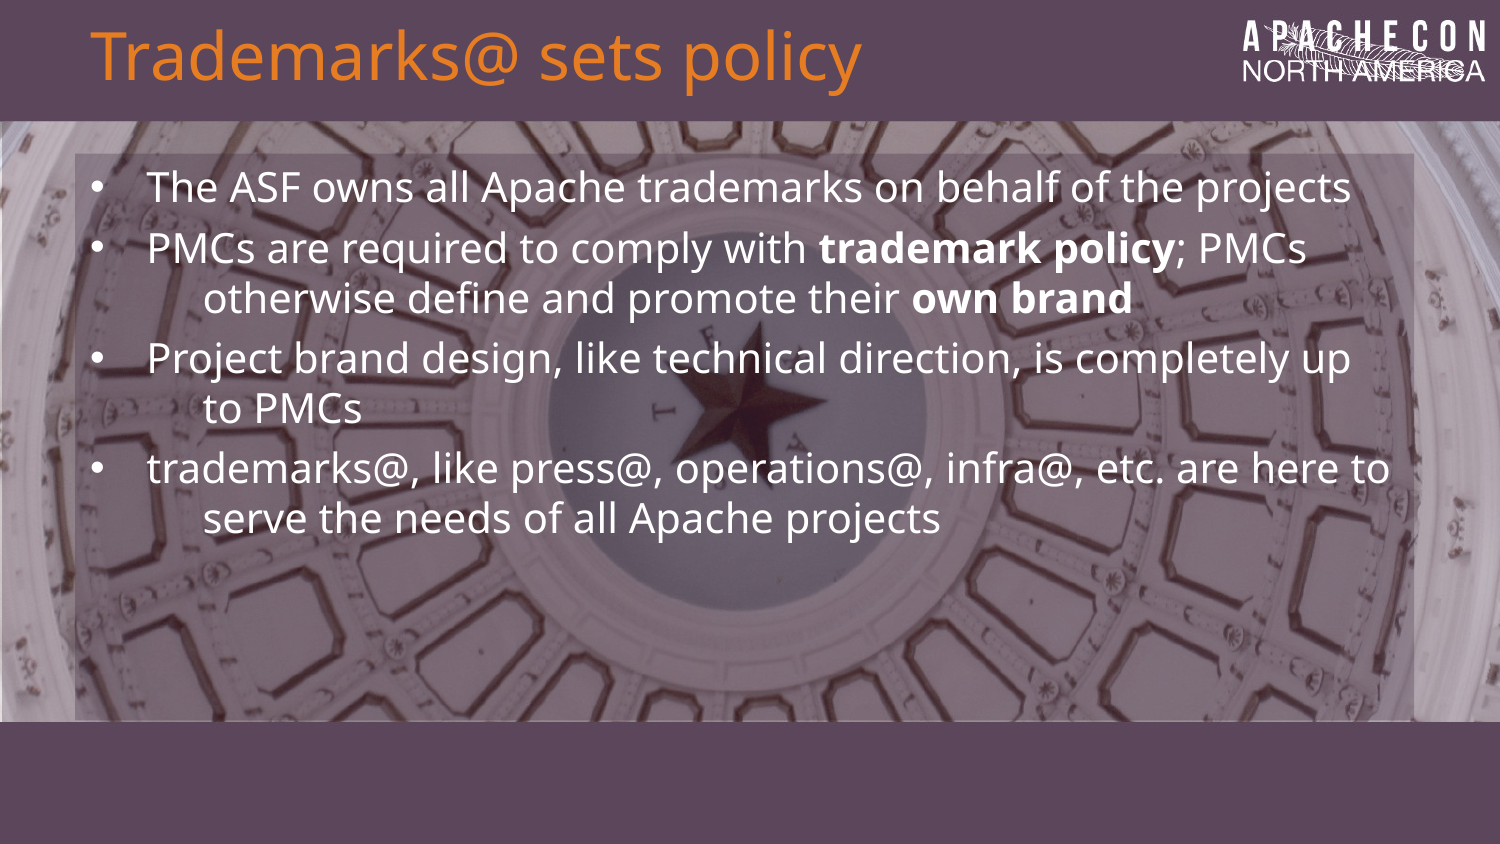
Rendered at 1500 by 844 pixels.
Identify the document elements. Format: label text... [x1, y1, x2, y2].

text_box The ASF owns all Apache trademarks on behalf of the projects PMCs are required to comply with trademark policy; PMCs otherwise define and promote their own brand Project brand design, like technical direction, is completely up to PMCs trademarks@, like press@, operations@, infra@, etc. are here to serve the needs of all Apache projects [75, 153, 1415, 721]
text_box Trademarks@ sets policy [75, 6, 1116, 107]
picture [0, 0, 1500, 844]
